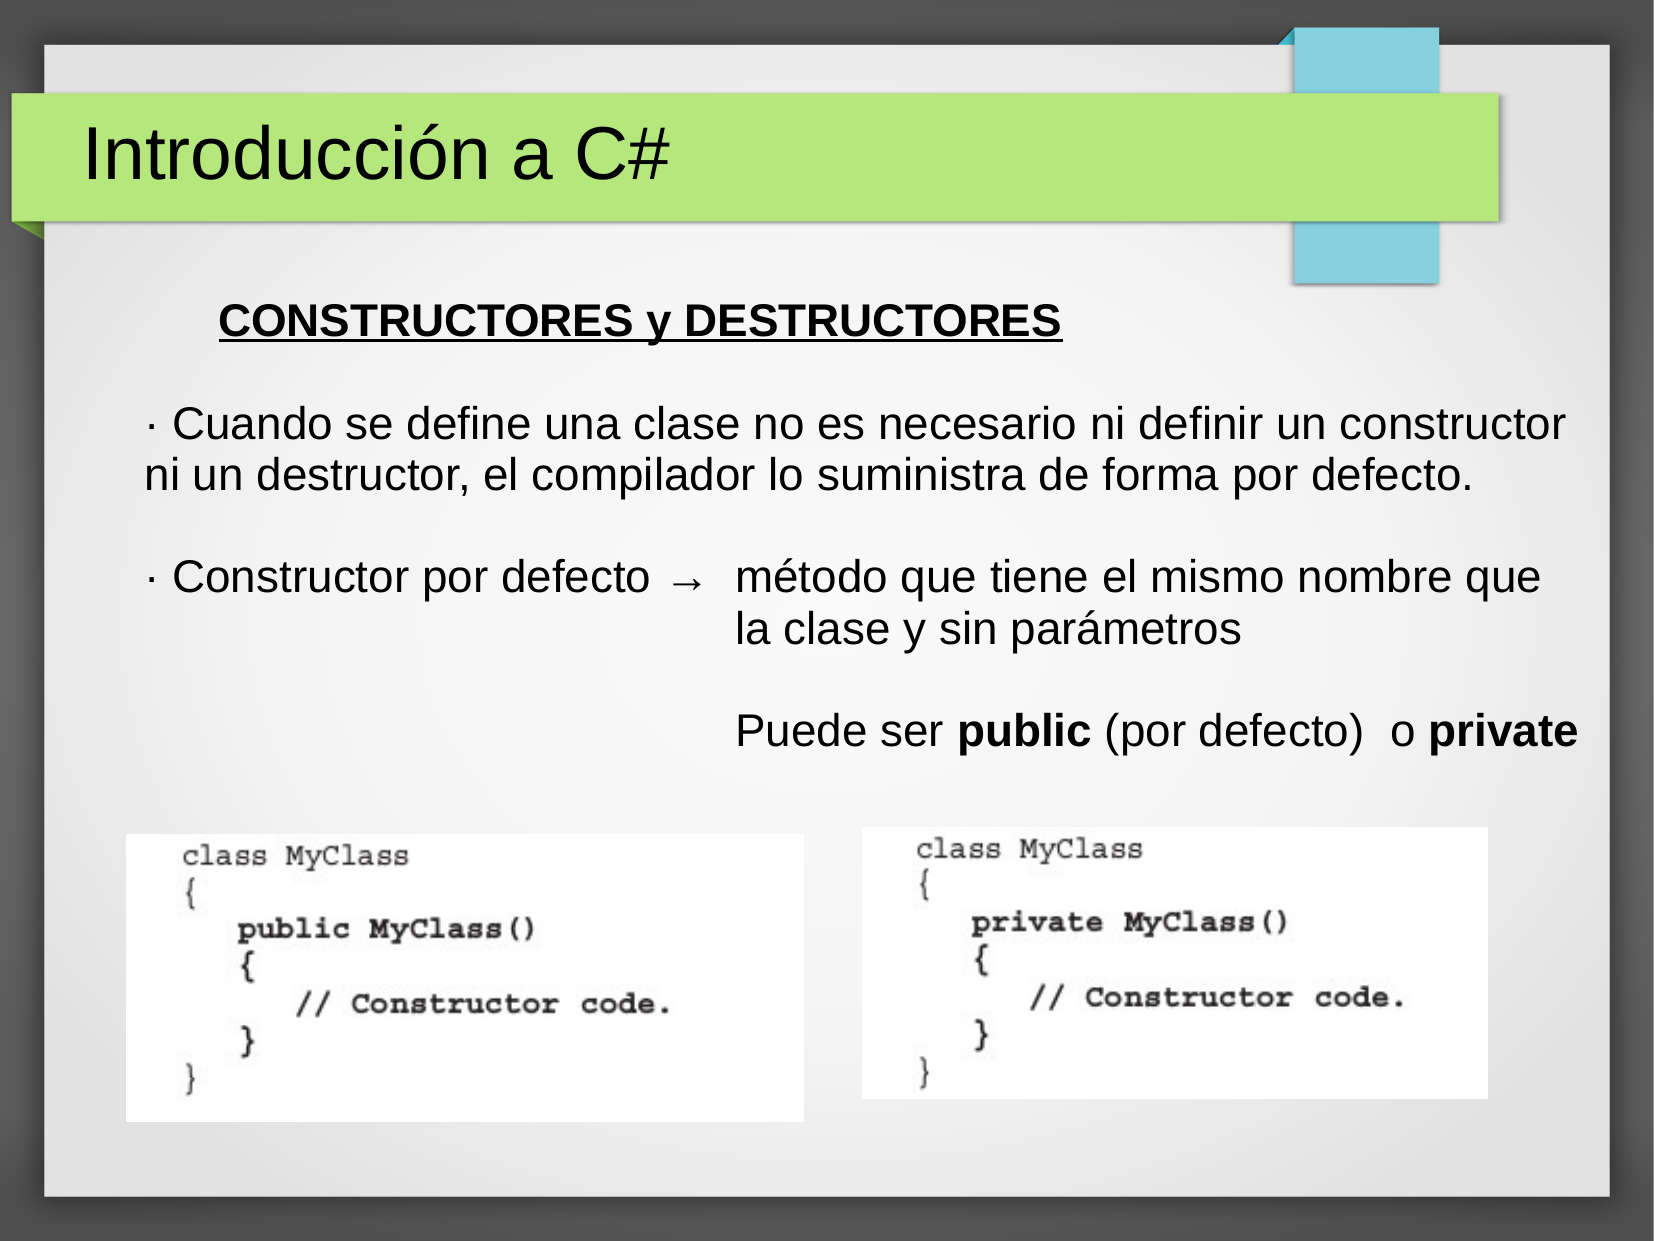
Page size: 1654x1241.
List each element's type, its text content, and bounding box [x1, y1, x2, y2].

title Introducción a C# [82, 94, 1264, 213]
picture [0, 0, 1654, 1241]
text_box CONSTRUCTORES y DESTRUCTORES · Cuando se define una clase no es necesario ni definir un constructor ni un destructor, el compilador lo suministra de forma por defecto. · Constructor por defecto → método que tiene el mismo nombre que la clase y sin parámetros Puede ser public (por defecto) o private [70, 269, 1595, 783]
